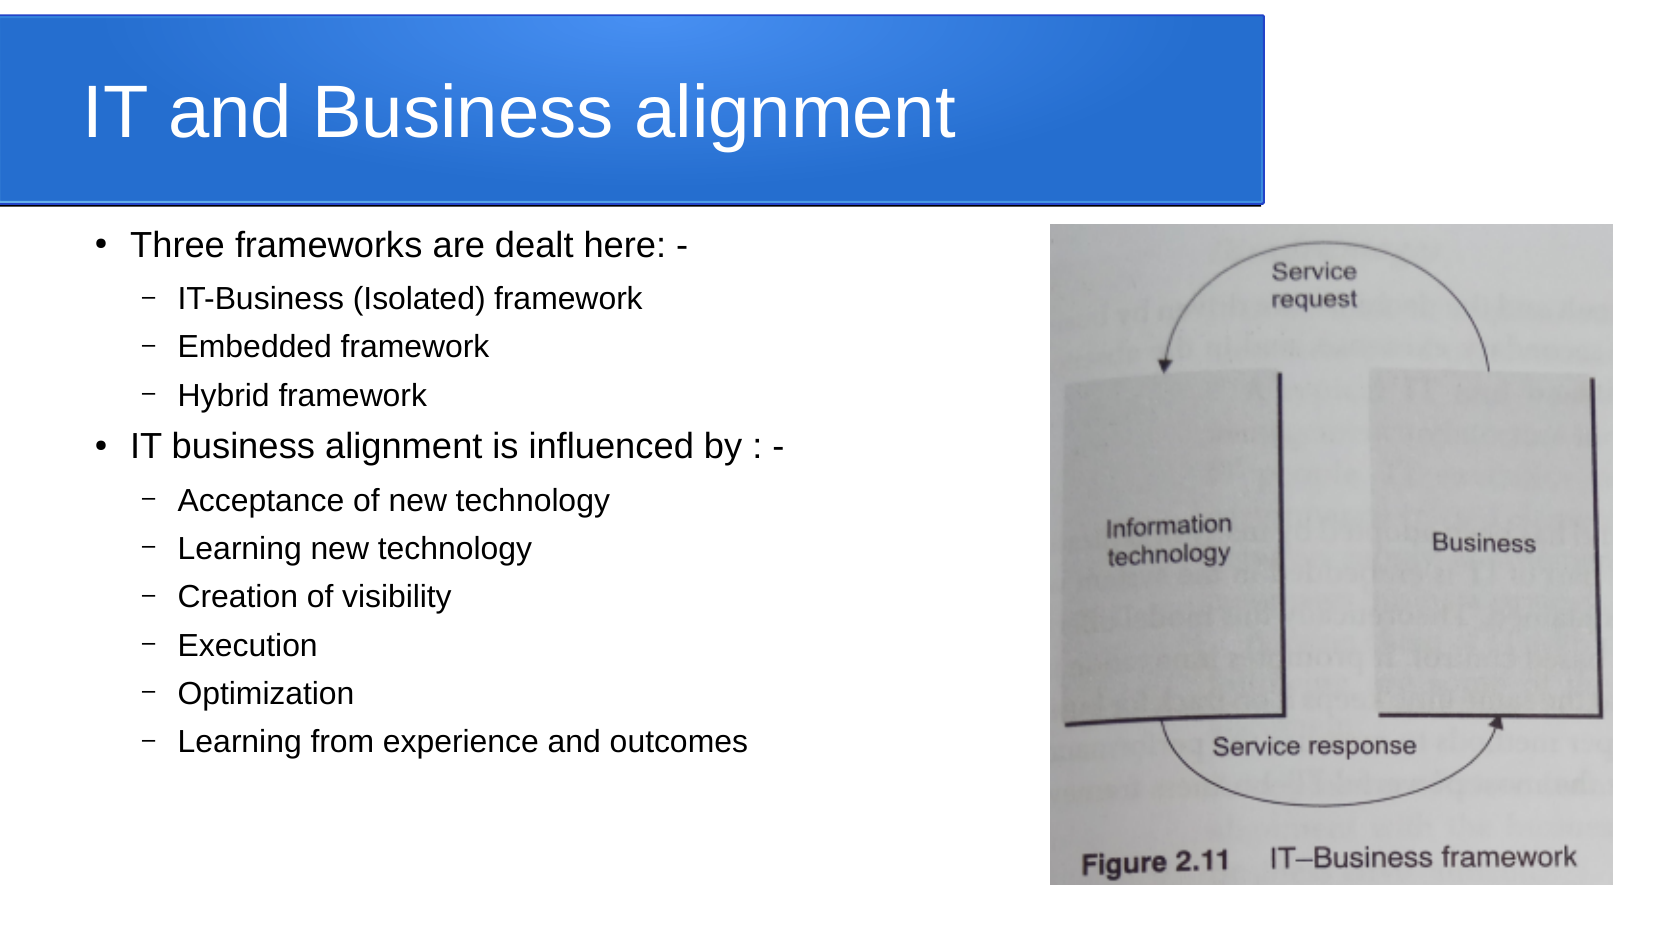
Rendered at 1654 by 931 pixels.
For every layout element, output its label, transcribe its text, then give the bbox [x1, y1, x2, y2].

picture [1050, 224, 1613, 886]
title IT and Business alignment [82, 35, 1235, 189]
list Three frameworks are dealt here: - IT-Business (Isolated) framework Embedded framework Hybrid framework IT business alignment is influenced by : - Acceptance of new technology Learning new technology Creation of visibility Execution Optimization Learning from experience and outcomes [82, 224, 1021, 764]
